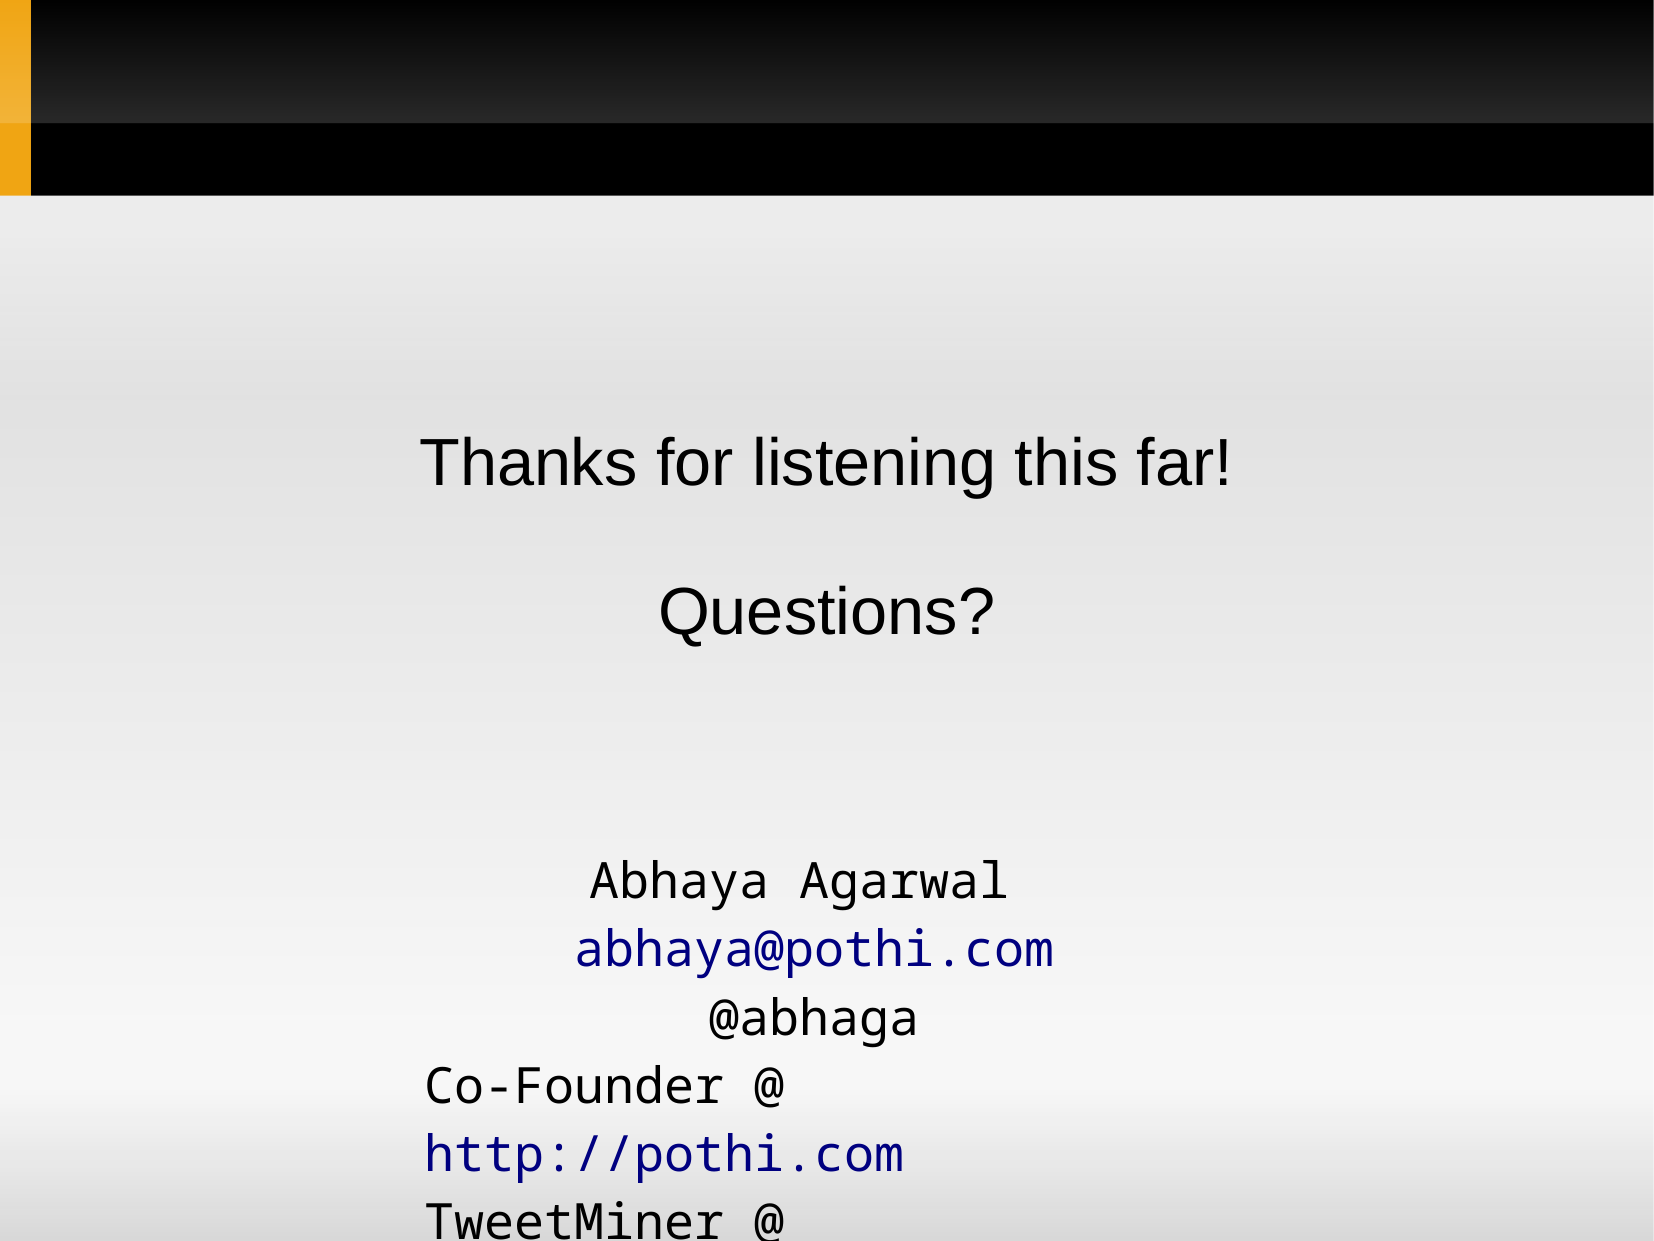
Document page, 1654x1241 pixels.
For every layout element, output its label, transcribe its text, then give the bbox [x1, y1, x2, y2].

picture [765, 1216, 772, 1230]
picture [0, 0, 1654, 1241]
subtitle Thanks for listening this far! Questions? [82, 362, 1571, 712]
text_box Abhaya Agarwal abhaya@pothi.com @abhaga Co-Founder @ http://pothi.com TweetMiner @ http://wisdomtap.com Blog @ http://abhaga.blogspot.com [409, 837, 1267, 1106]
